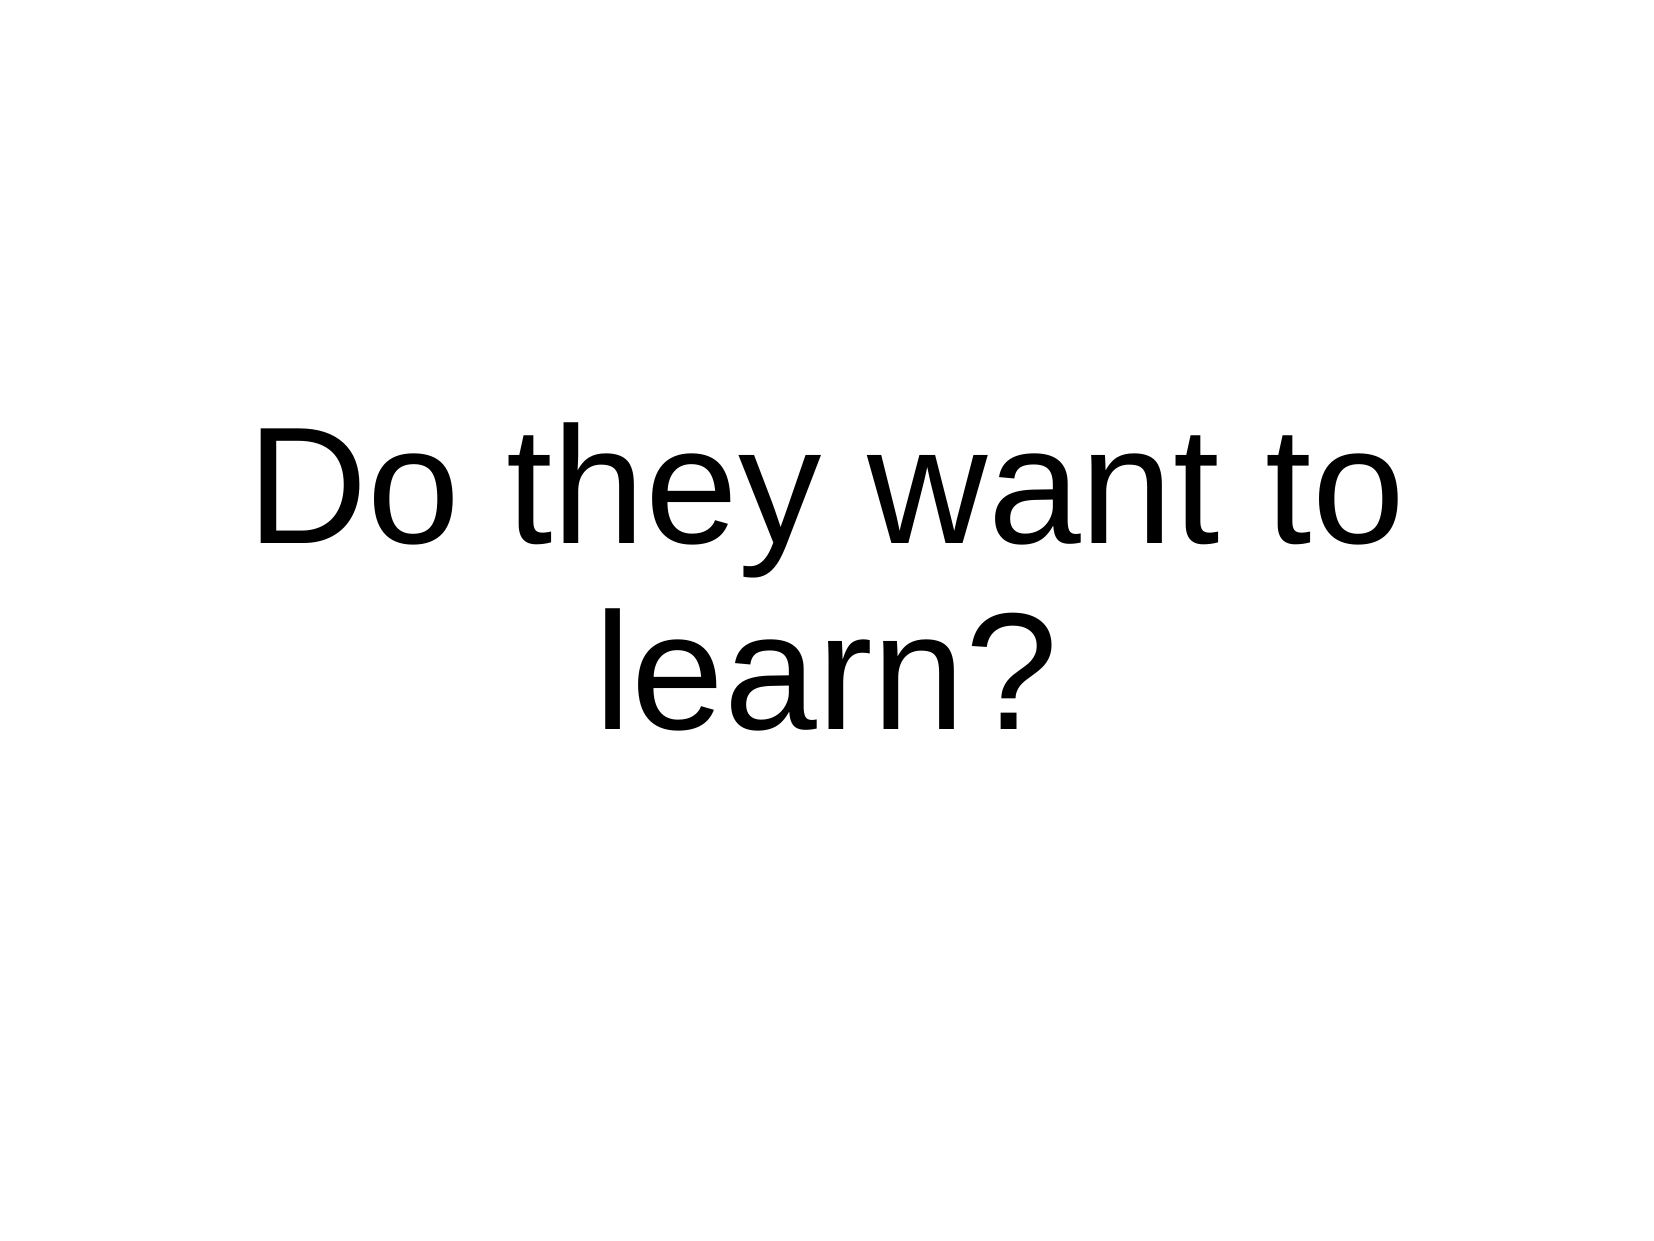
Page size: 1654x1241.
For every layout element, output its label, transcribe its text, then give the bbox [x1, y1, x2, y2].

subtitle Do they want to learn? [82, 49, 1571, 1109]
